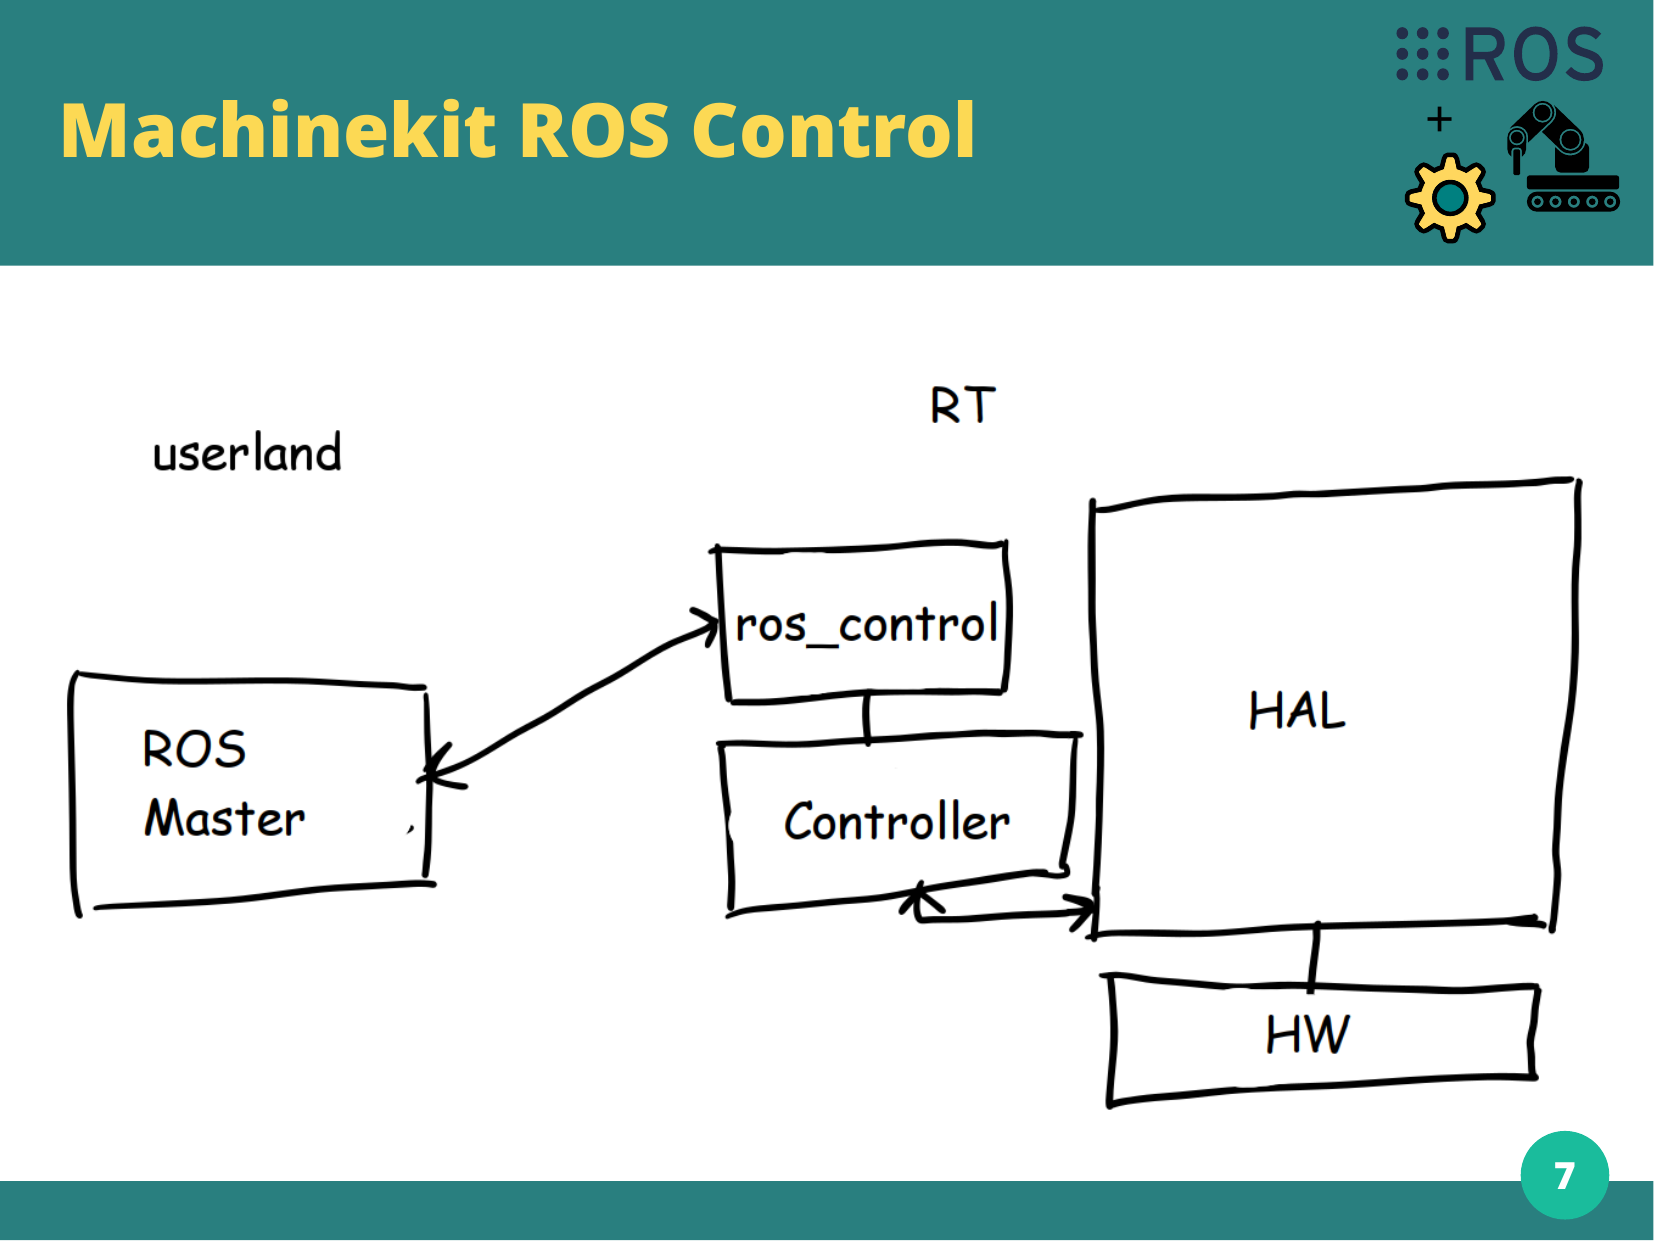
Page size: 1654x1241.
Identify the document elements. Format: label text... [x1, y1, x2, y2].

title Machinekit ROS Control [59, 49, 1595, 207]
picture [55, 328, 1595, 1123]
